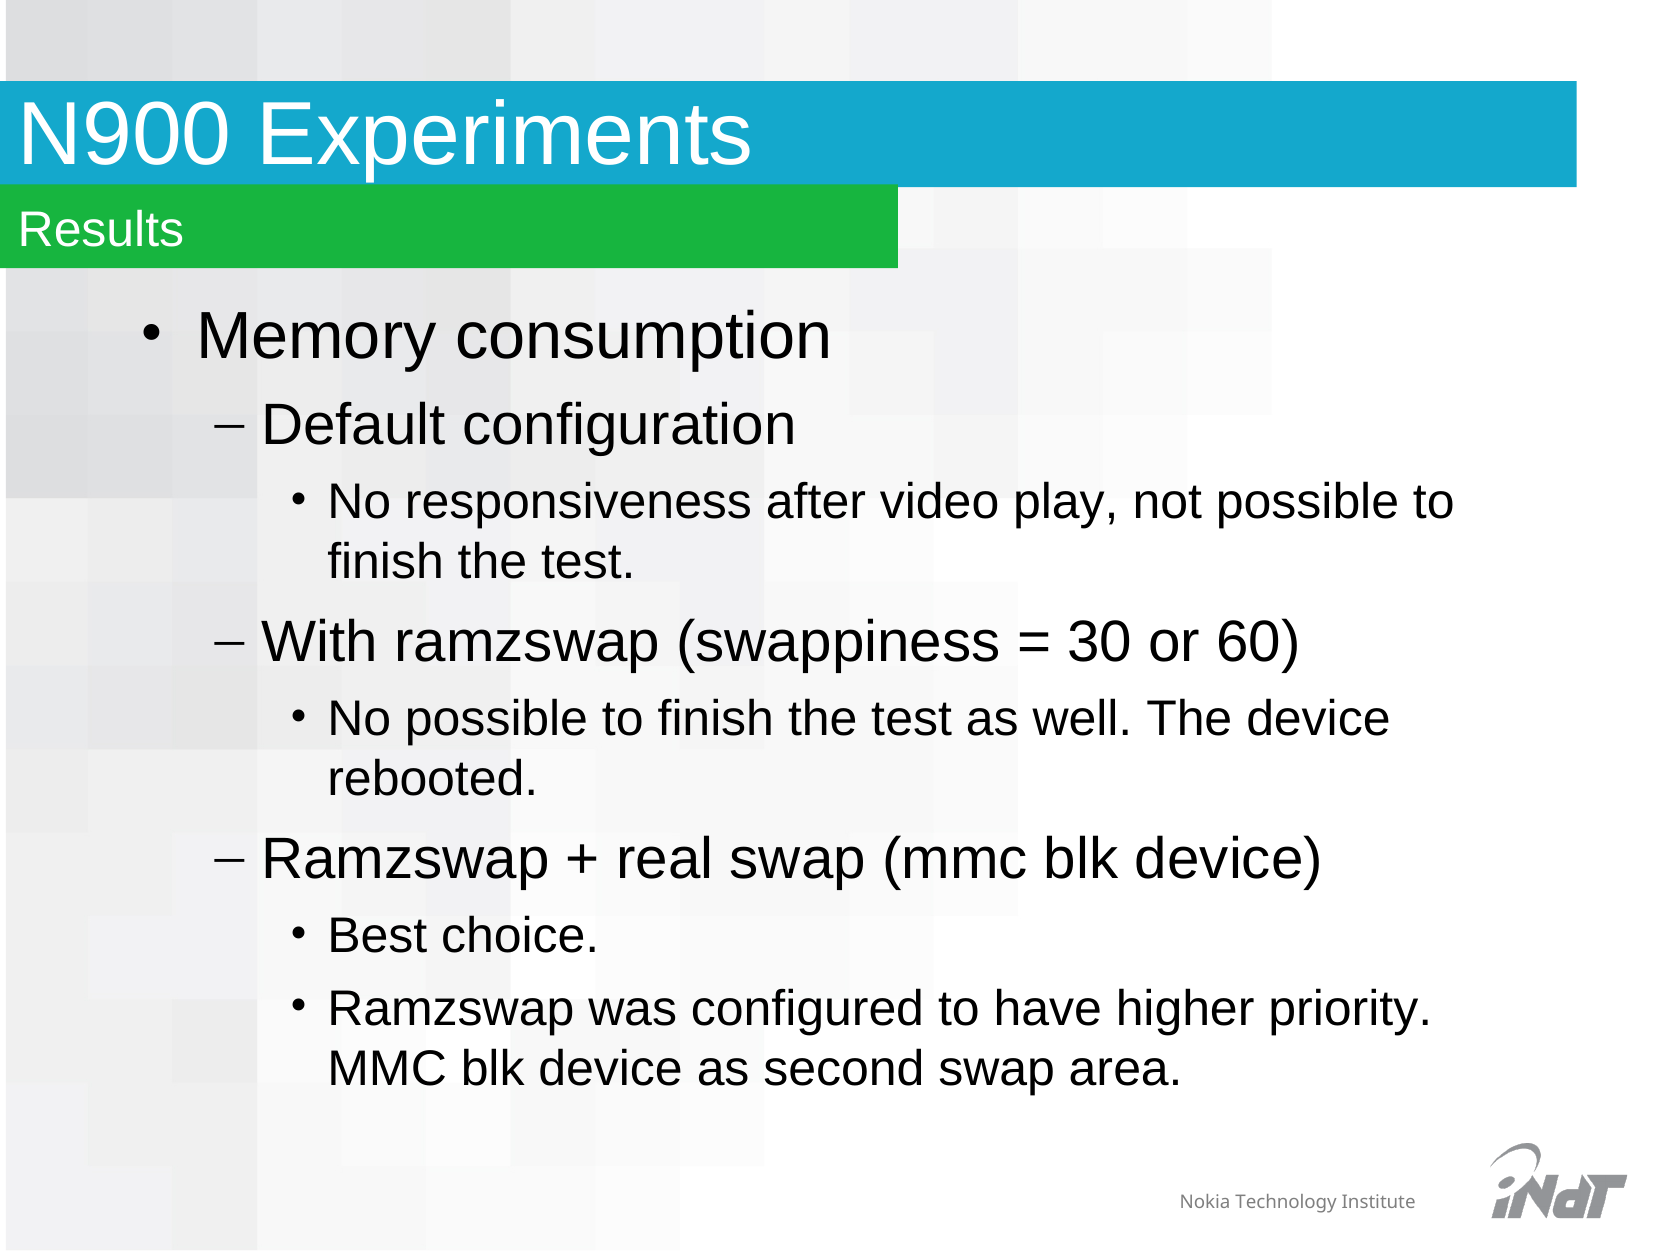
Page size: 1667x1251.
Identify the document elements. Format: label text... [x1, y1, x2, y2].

title N900 Experiments [0, 81, 1577, 188]
list Memory consumption Default configuration No responsiveness after video play, not possible to finish the test. With ramzswap (swappiness = 30 or 60) No possible to finish the test as well. The device rebooted. Ramzswap + real swap (mmc blk device) Best choice. Ramzswap was configured to have higher priority. MMC blk device as second swap area. [124, 284, 1542, 1198]
text_box Results [0, 184, 898, 269]
picture [5, 0, 1667, 1251]
